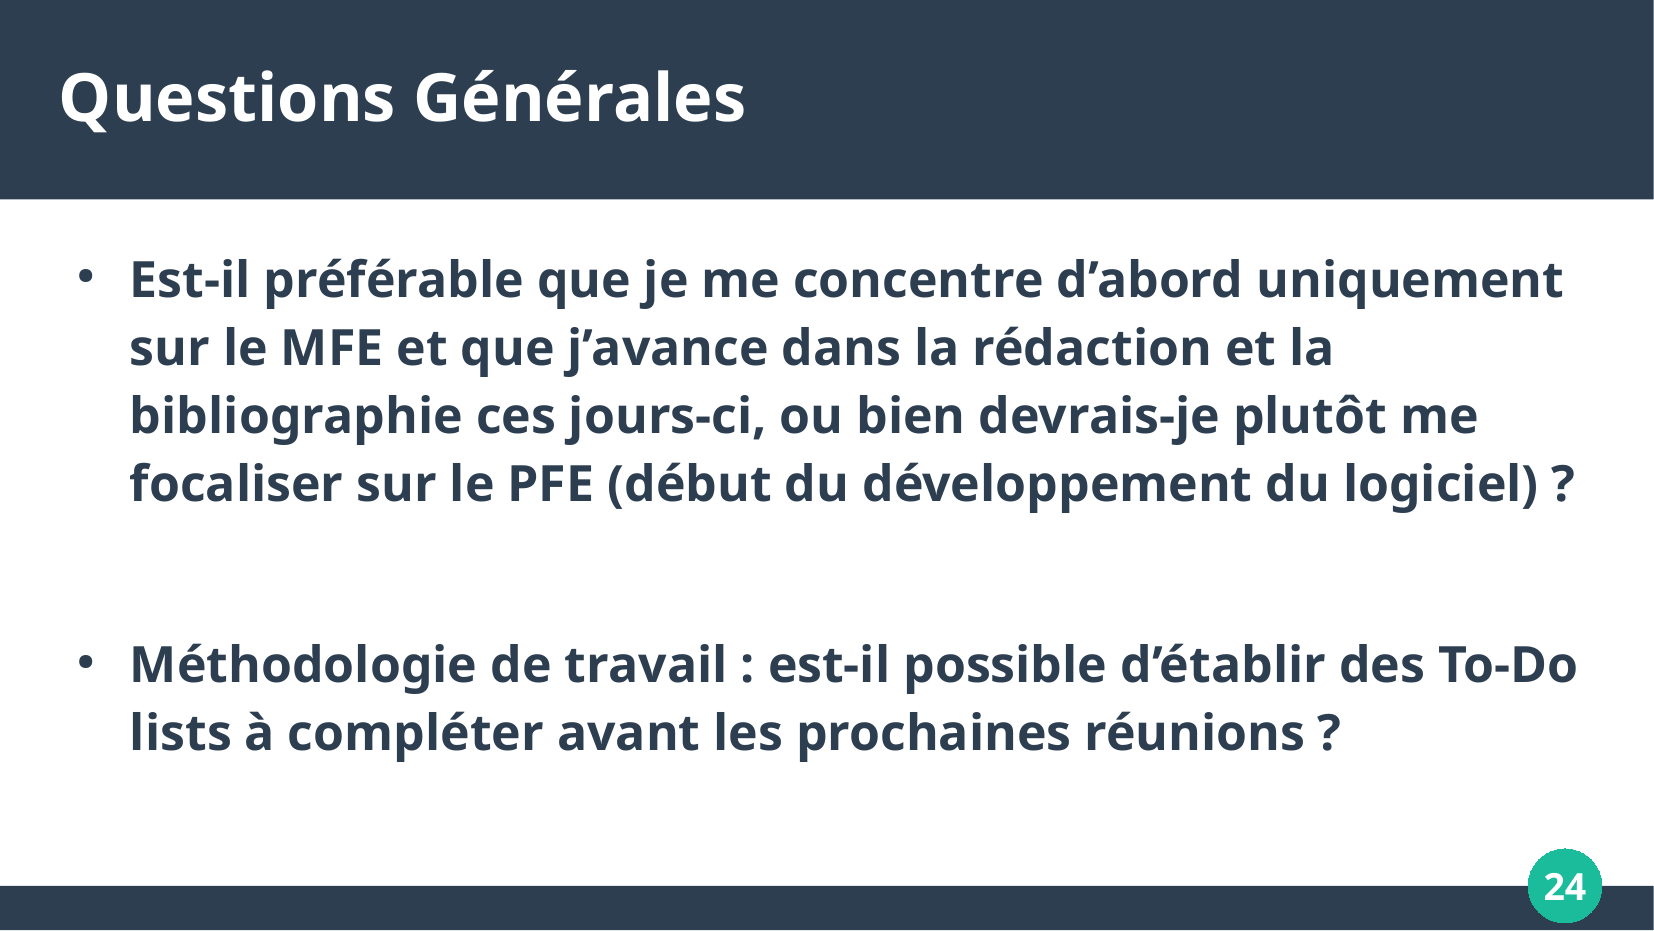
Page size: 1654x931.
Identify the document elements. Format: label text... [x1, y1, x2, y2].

title Questions Générales [59, 37, 1595, 155]
list Est-il préférable que je me concentre d’abord uniquement sur le MFE et que j’avance dans la rédaction et la bibliographie ces jours-ci, ou bien devrais-je plutôt me focaliser sur le PFE (début du développement du logiciel) ? Méthodologie de travail : est-il possible d’établir des To-Do lists à compléter avant les prochaines réunions ? [59, 243, 1595, 864]
